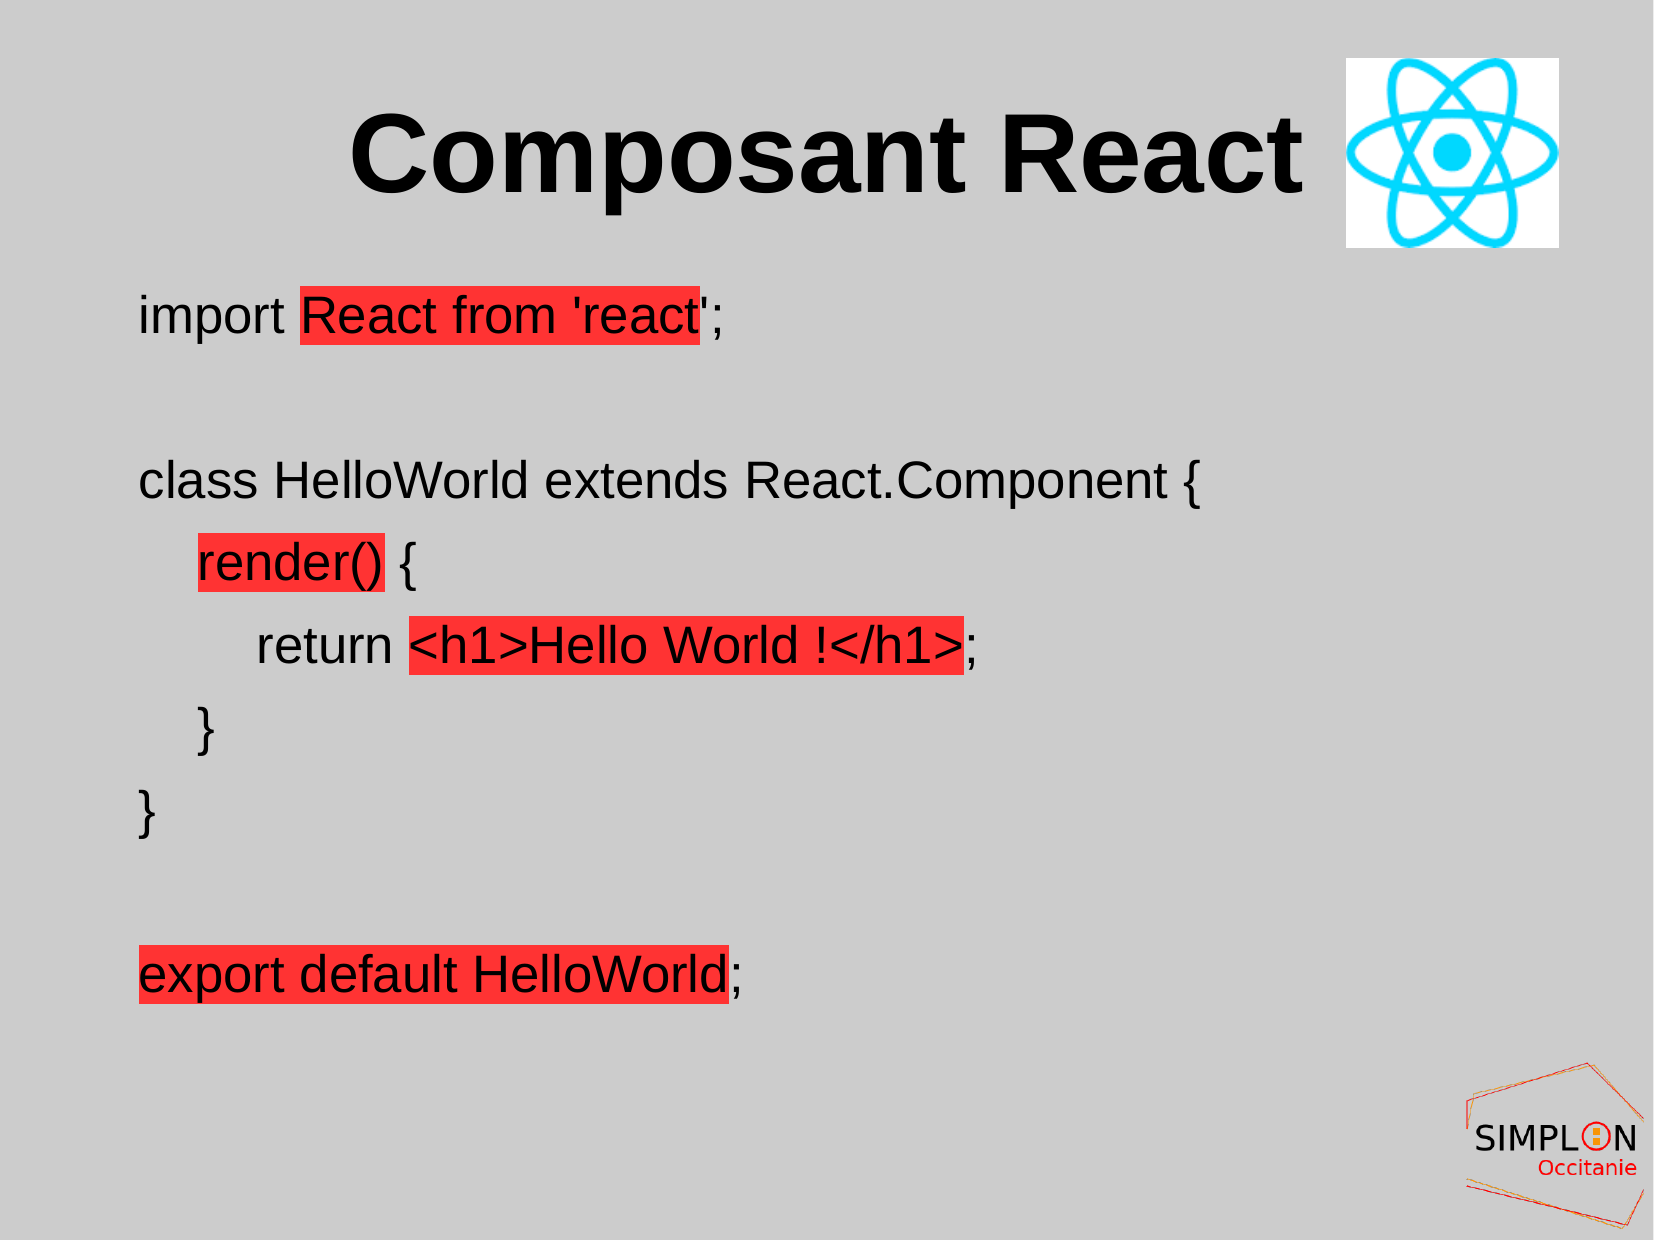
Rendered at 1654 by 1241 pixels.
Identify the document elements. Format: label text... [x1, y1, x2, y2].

list import React from 'react'; class HelloWorld extends React.Component { render() { return <h1>Hello World !</h1>; } } export default HelloWorld; [82, 286, 1571, 1006]
title Composant React [82, 49, 1571, 257]
picture [1466, 1062, 1644, 1229]
picture [1346, 58, 1559, 249]
